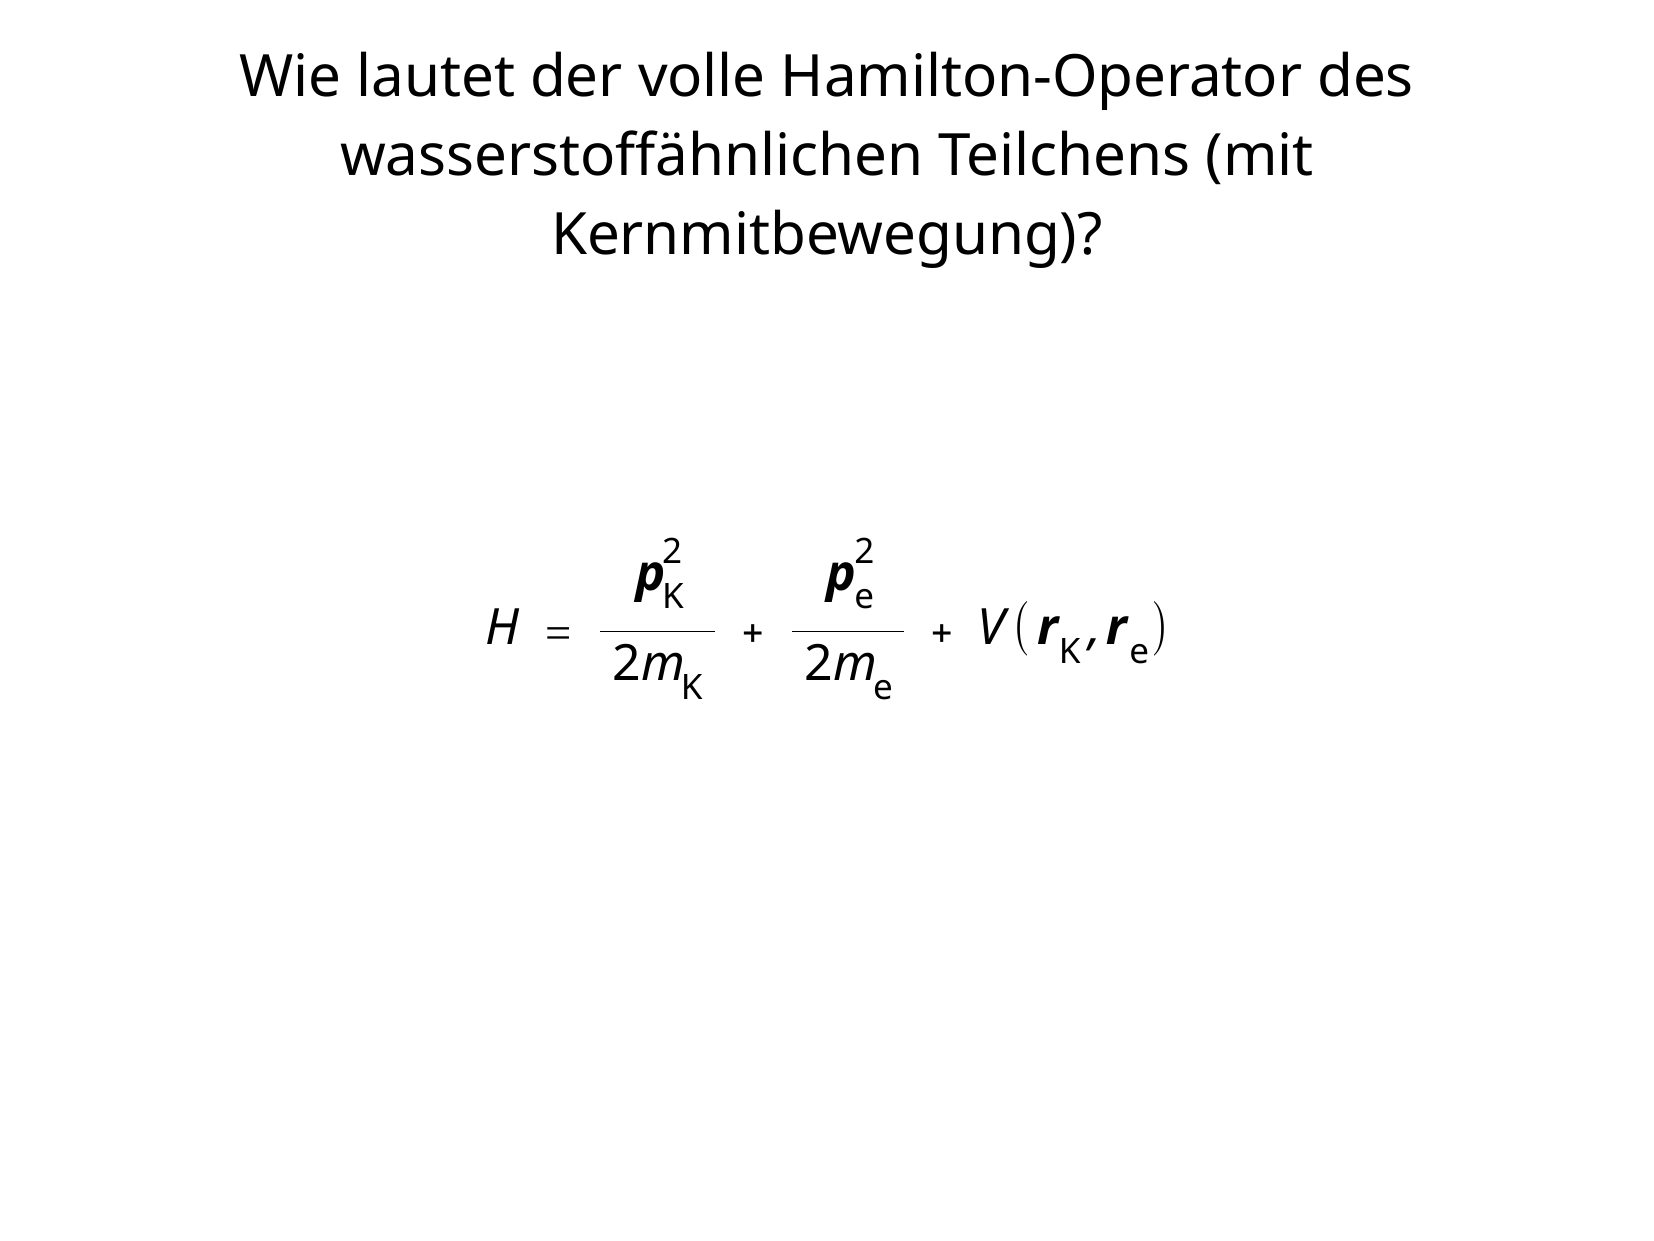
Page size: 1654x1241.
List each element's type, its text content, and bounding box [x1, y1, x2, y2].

chart [479, 530, 1175, 710]
title Wie lautet der volle Hamilton-Operator des wasserstoffähnlichen Teilchens (mit Kernmitbewegung)? [82, 49, 1571, 257]
